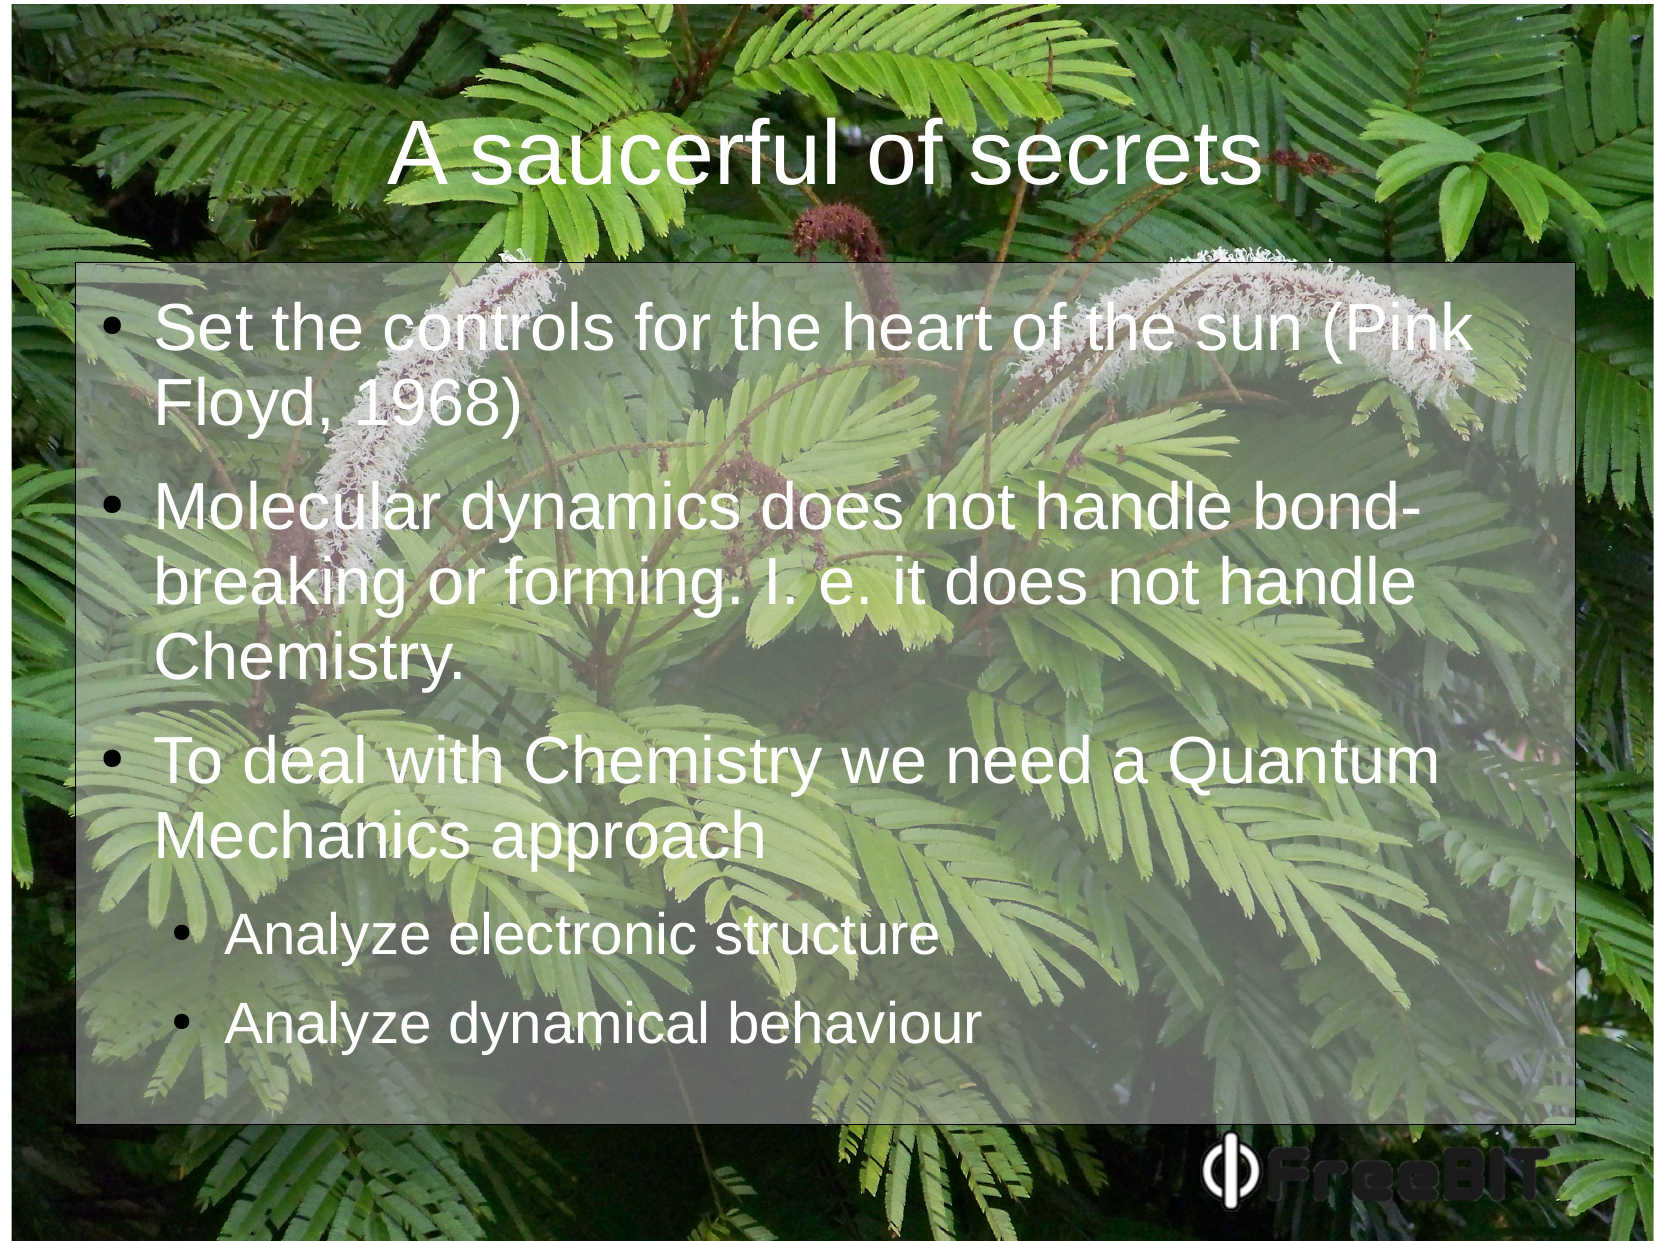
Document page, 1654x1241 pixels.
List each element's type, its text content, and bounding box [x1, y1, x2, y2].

title A saucerful of secrets [82, 56, 1571, 250]
list Set the controls for the heart of the sun (Pink Floyd, 1968) Molecular dynamics does not handle bond-breaking or forming. I. e. it does not handle Chemistry. To deal with Chemistry we need a Quantum Mechanics approach Analyze electronic structure Analyze dynamical behaviour [82, 290, 1571, 1109]
picture [11, 4, 1654, 1241]
